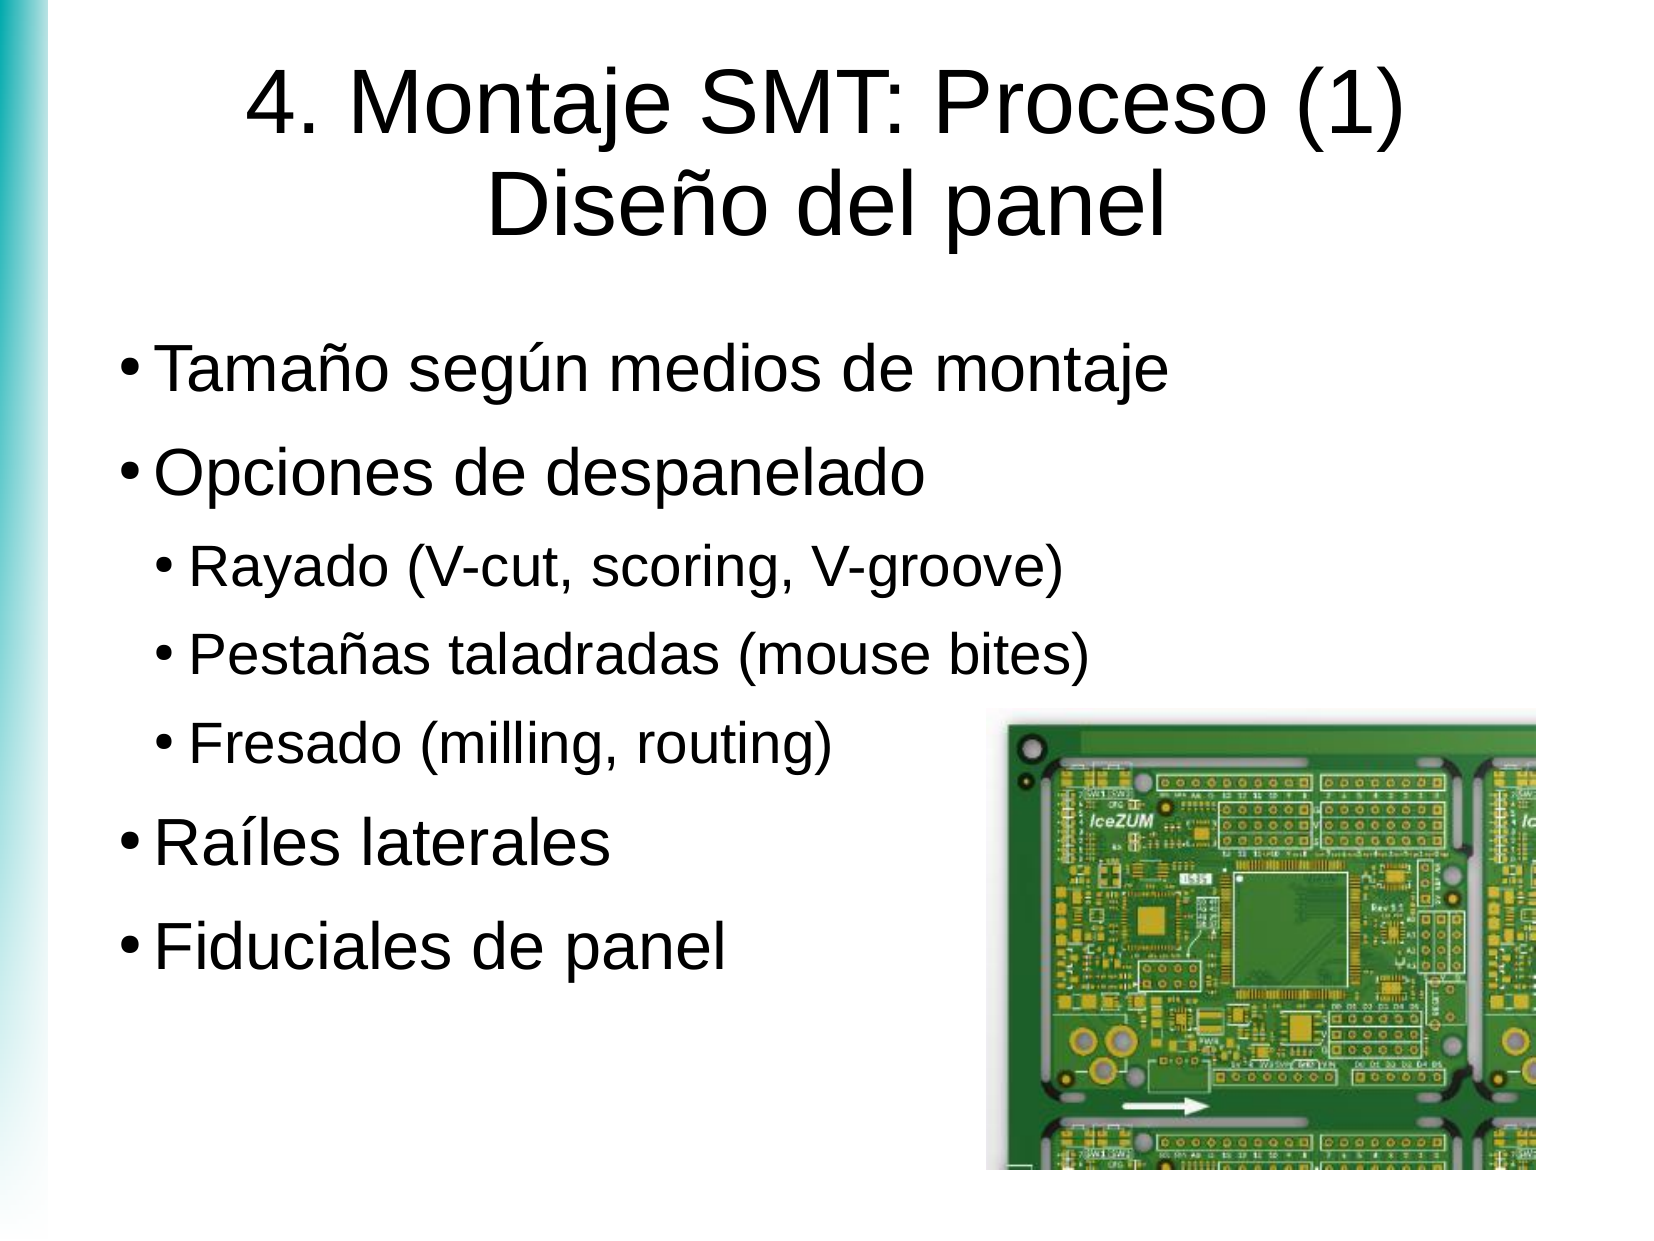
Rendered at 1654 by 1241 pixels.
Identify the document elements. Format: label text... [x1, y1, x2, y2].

picture [986, 708, 1536, 1170]
list Tamaño según medios de montaje Opciones de despanelado Rayado (V-cut, scoring, V-groove) Pestañas taladradas (mouse bites) Fresado (milling, routing) Raíles laterales Fiduciales de panel [118, 330, 1607, 1170]
title 4. Montaje SMT: Proceso (1) Diseño del panel [82, 49, 1571, 257]
